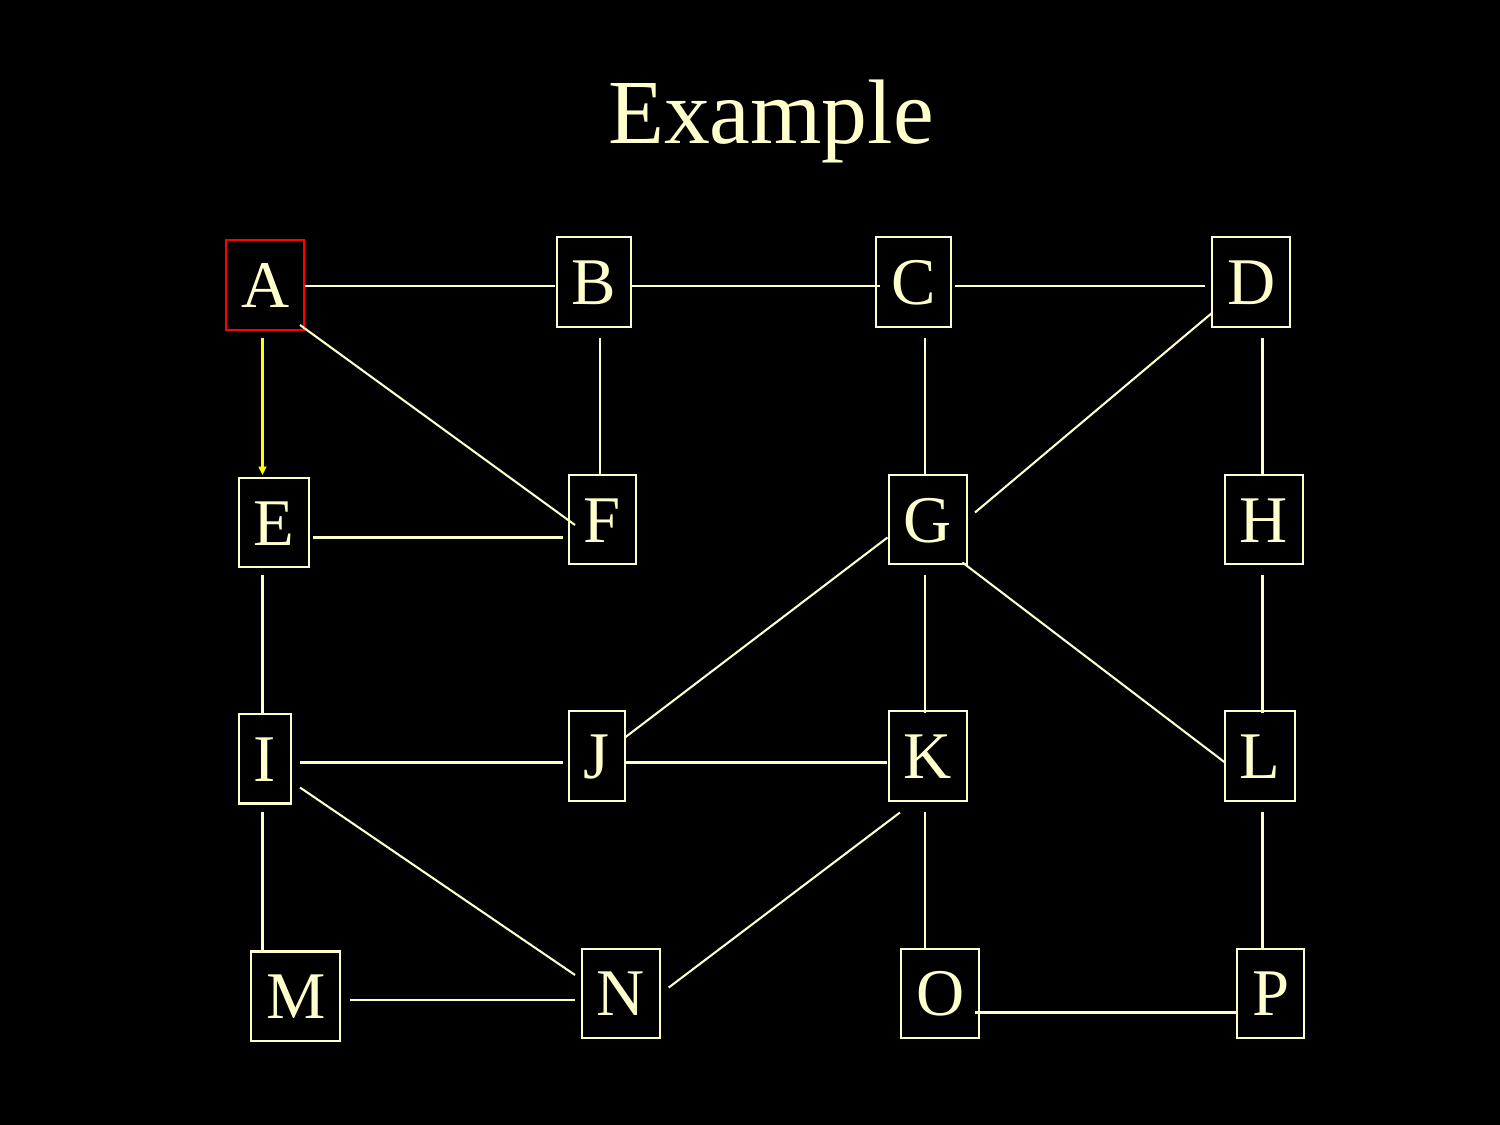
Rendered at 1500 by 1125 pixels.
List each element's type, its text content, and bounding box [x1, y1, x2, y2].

text_box O [901, 948, 980, 1039]
text_box F [569, 474, 636, 565]
text_box B [556, 237, 632, 327]
text_box I [238, 713, 291, 804]
text_box L [1224, 711, 1296, 801]
text_box N [581, 948, 660, 1039]
text_box H [1224, 474, 1303, 565]
text_box G [888, 474, 967, 565]
text_box E [238, 477, 310, 568]
text_box K [888, 711, 967, 801]
text_box A [226, 240, 305, 330]
text_box C [876, 237, 951, 327]
text_box J [569, 711, 625, 801]
text_box M [251, 951, 341, 1042]
text_box D [1212, 237, 1291, 327]
text_box P [1237, 948, 1305, 1039]
title Example [42, 37, 1500, 188]
